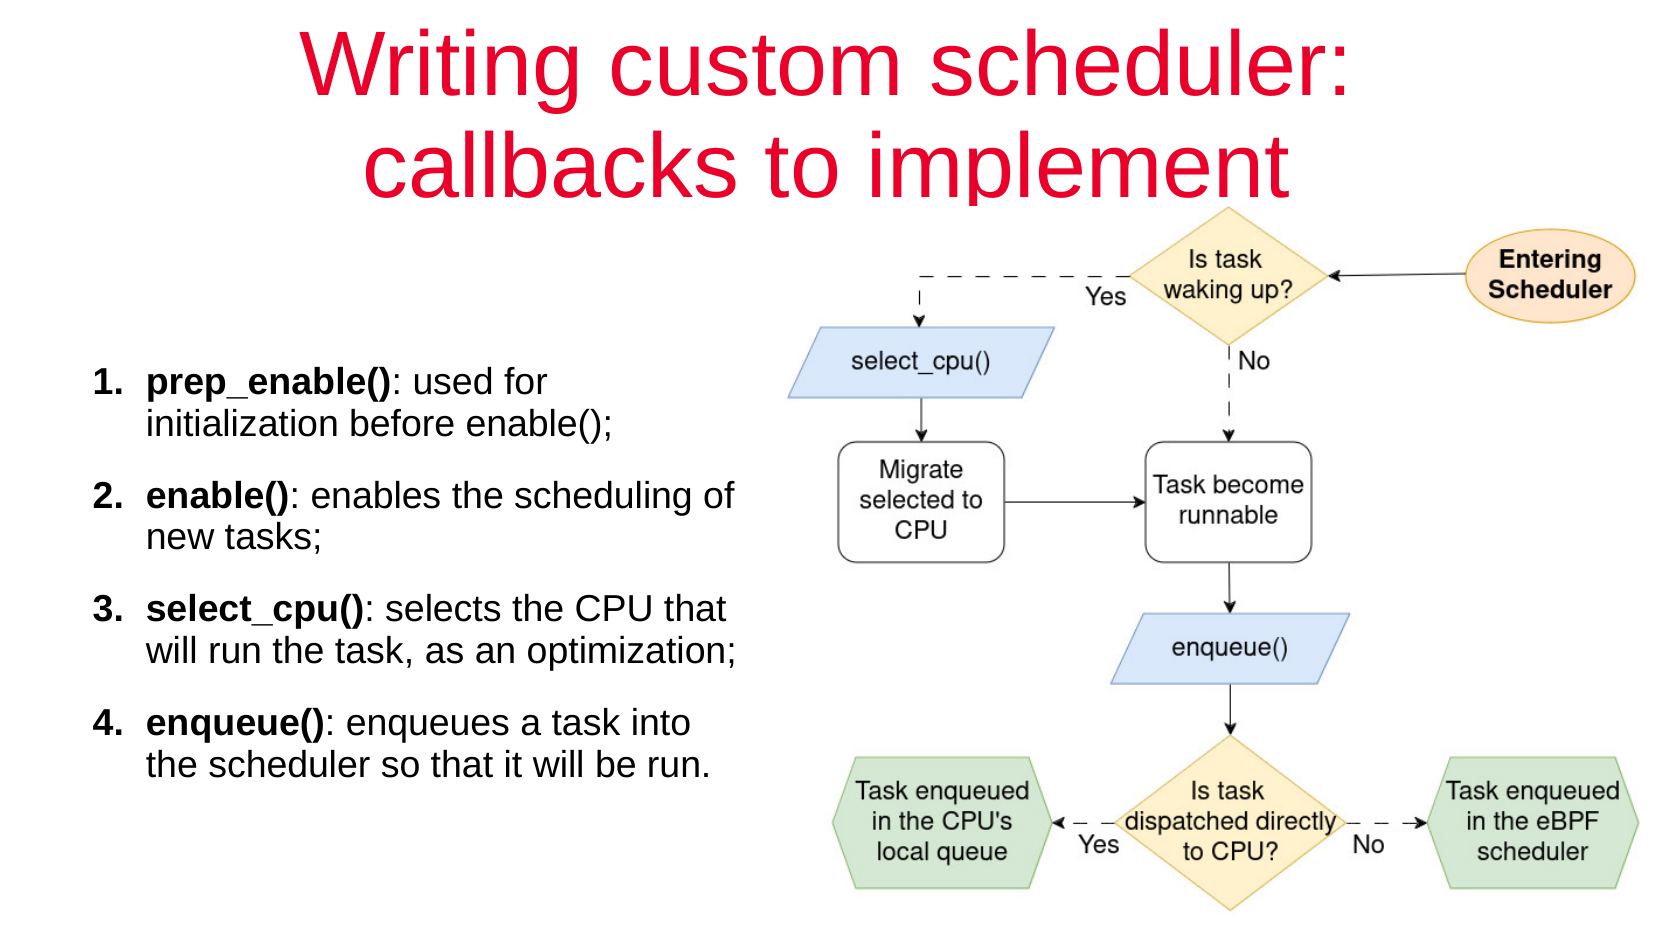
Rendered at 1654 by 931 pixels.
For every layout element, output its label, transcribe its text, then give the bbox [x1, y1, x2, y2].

picture [787, 206, 1641, 914]
title Writing custom scheduler: callbacks to implement [82, 22, 1571, 207]
list prep_enable(): used for initialization before enable(); enable(): enables the scheduling of new tasks; select_cpu(): selects the CPU that will run the task, as an optimization; enqueue(): enqueues a task into the scheduler so that it will be run. [75, 360, 751, 751]
